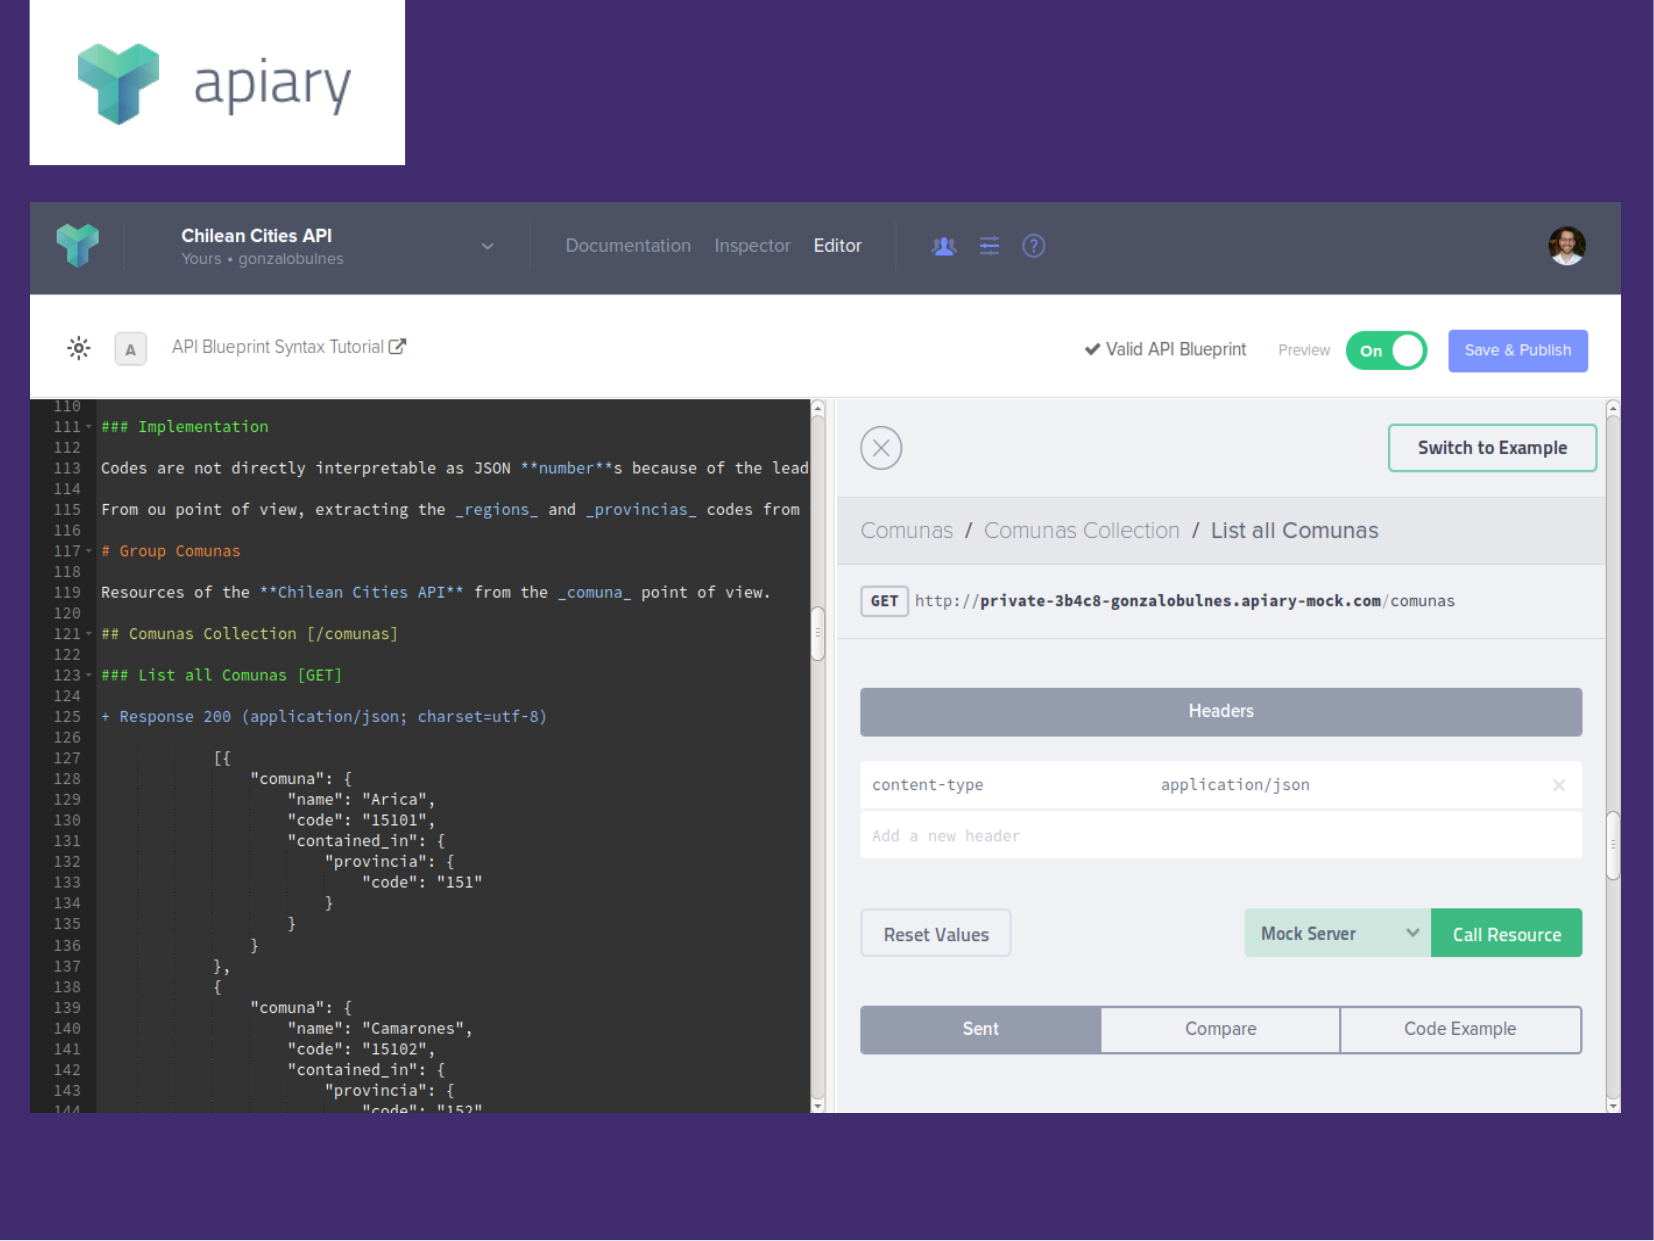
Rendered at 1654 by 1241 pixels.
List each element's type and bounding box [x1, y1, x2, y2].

text_box [0, 0, 1654, 1241]
picture [78, 42, 351, 127]
picture [30, 202, 1621, 1113]
